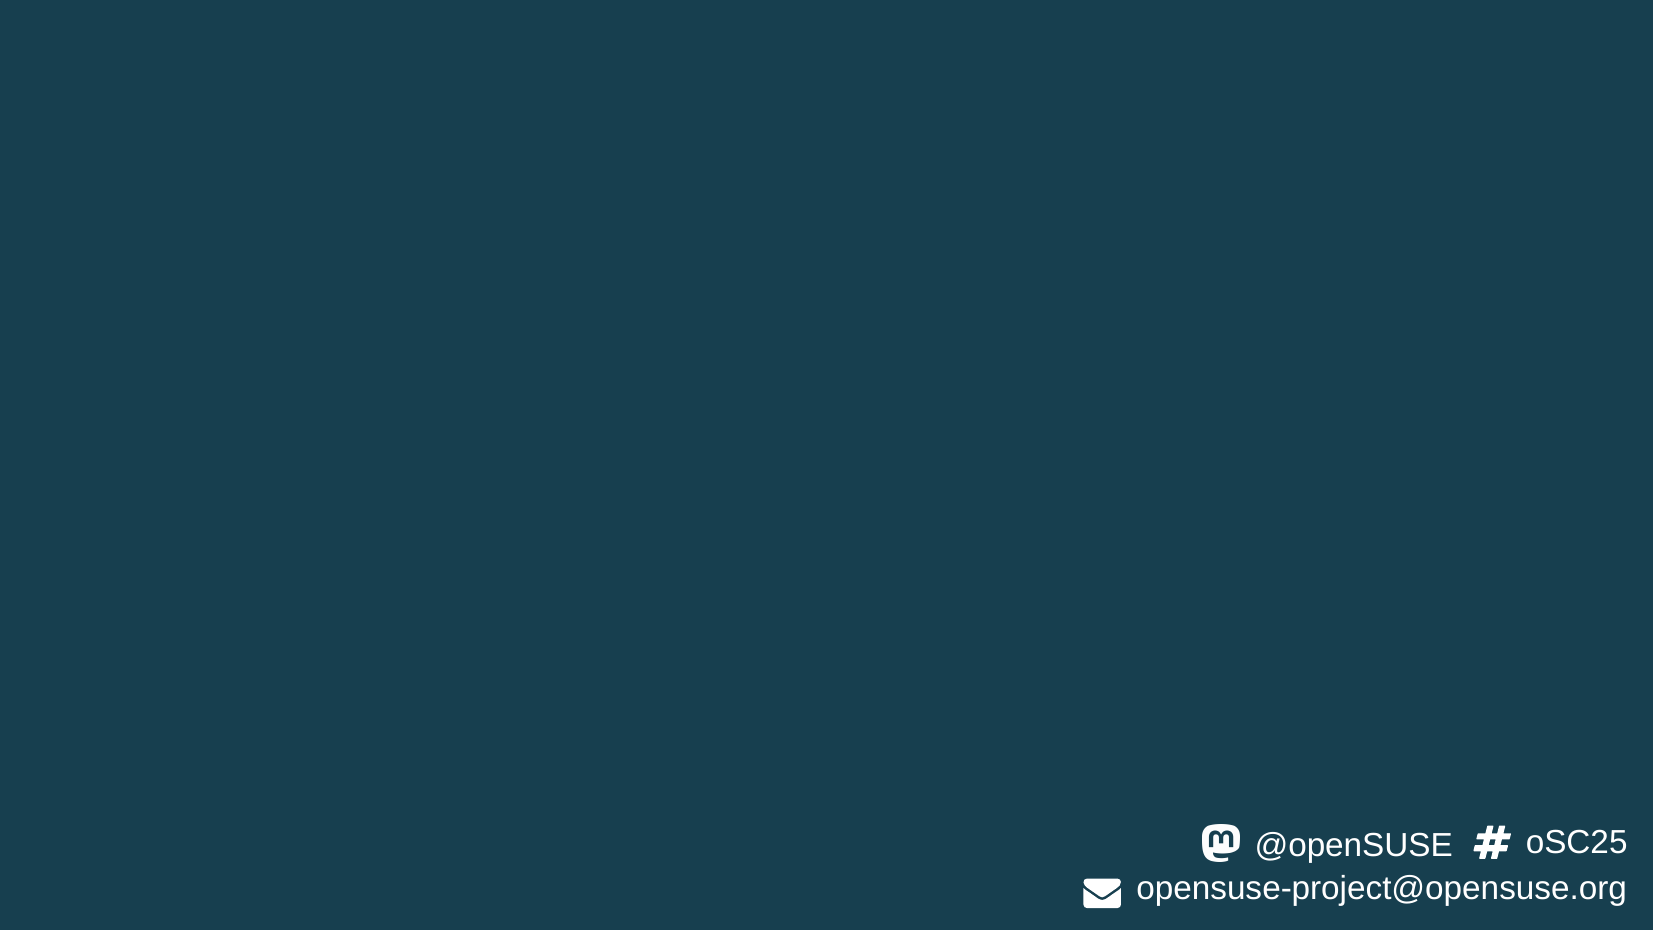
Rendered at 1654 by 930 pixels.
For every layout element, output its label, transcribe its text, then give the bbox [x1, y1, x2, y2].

picture [1474, 824, 1510, 863]
text_box @openSUSE [1239, 795, 1474, 894]
text_box oSC25 [1510, 813, 1653, 871]
picture [1082, 874, 1122, 914]
text_box opensuse-project@opensuse.org [1121, 838, 1653, 930]
picture [1202, 824, 1239, 863]
